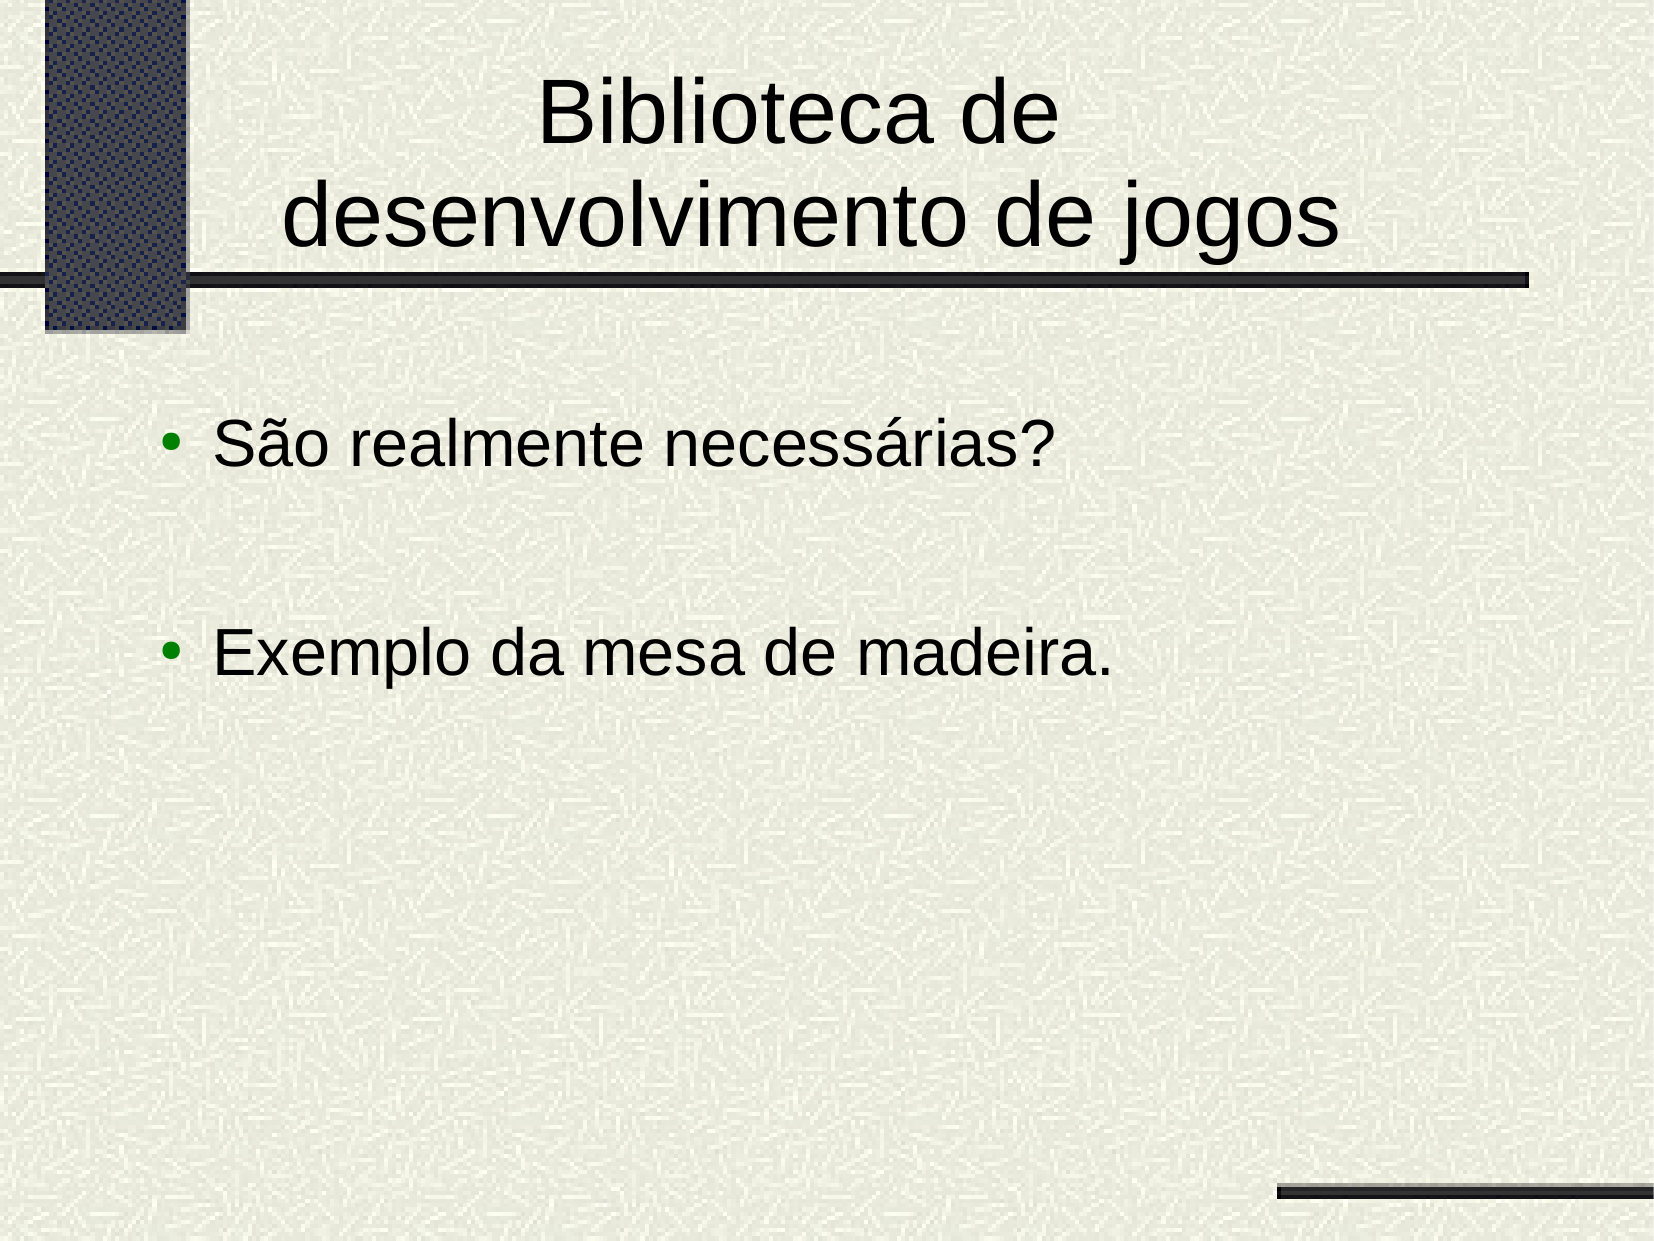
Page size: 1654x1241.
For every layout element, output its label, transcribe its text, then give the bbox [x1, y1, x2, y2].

picture [0, 0, 1654, 1241]
title Biblioteca de desenvolvimento de jogos [118, 60, 1506, 268]
list São realmente necessárias? Exemplo da mesa de madeira. [141, 302, 1506, 1016]
